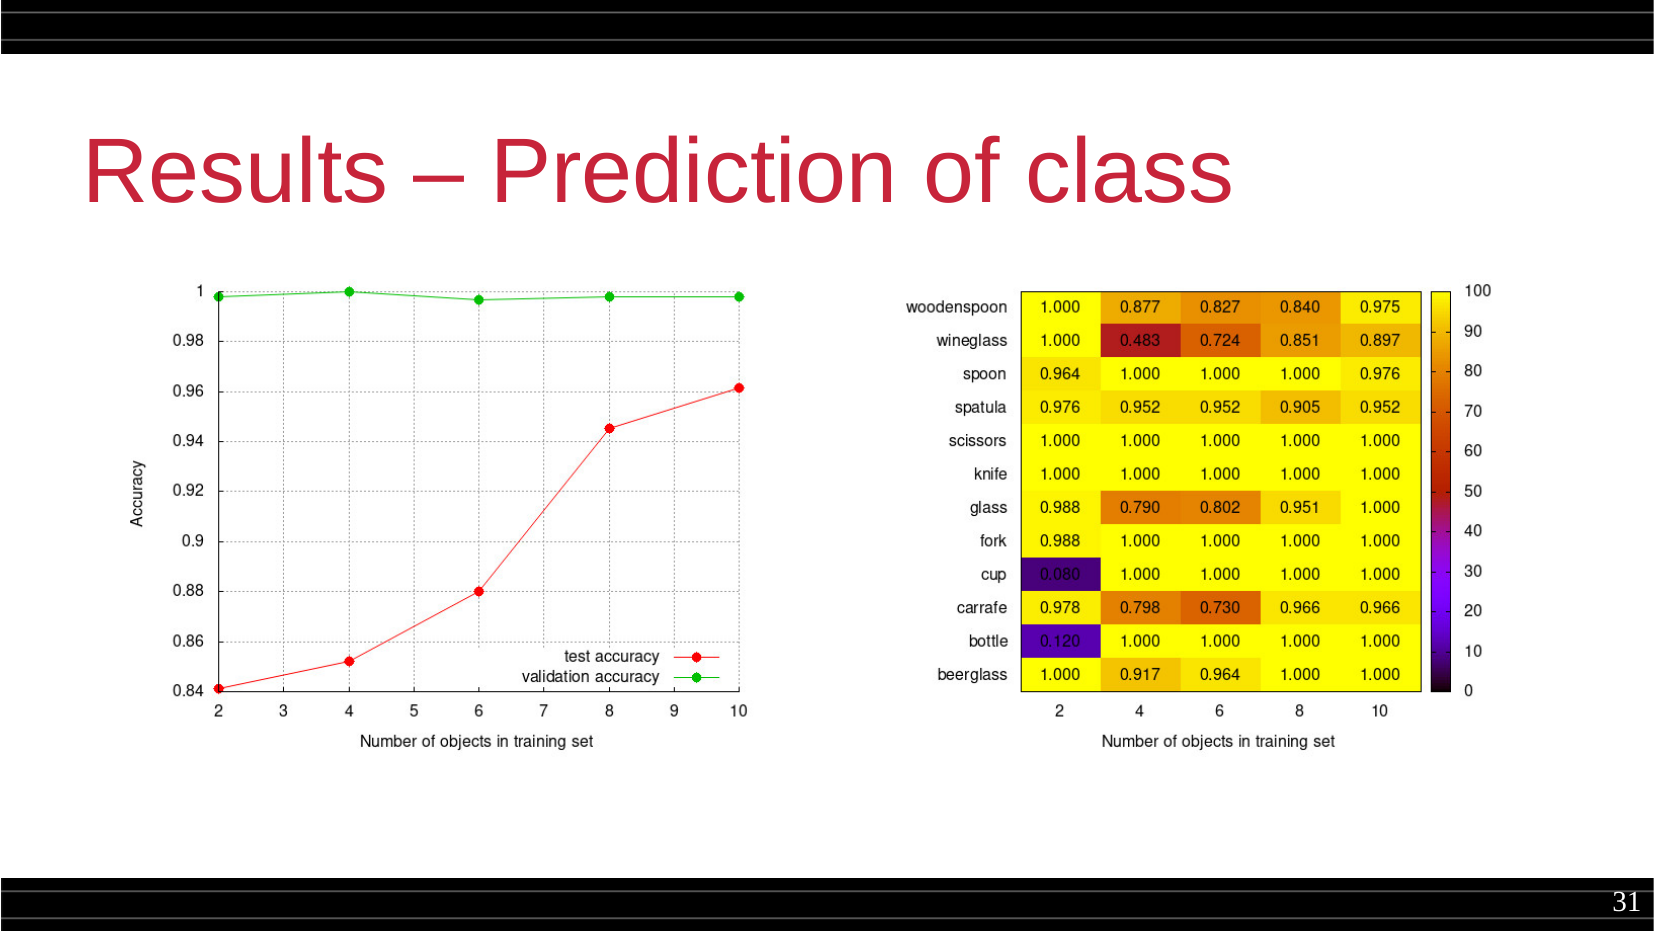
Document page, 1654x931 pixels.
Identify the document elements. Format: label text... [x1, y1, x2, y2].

picture [884, 271, 1532, 757]
title Results – Prediction of class [82, 92, 1571, 249]
picture [122, 271, 770, 757]
picture [1, 0, 1654, 54]
picture [1, 878, 1654, 931]
